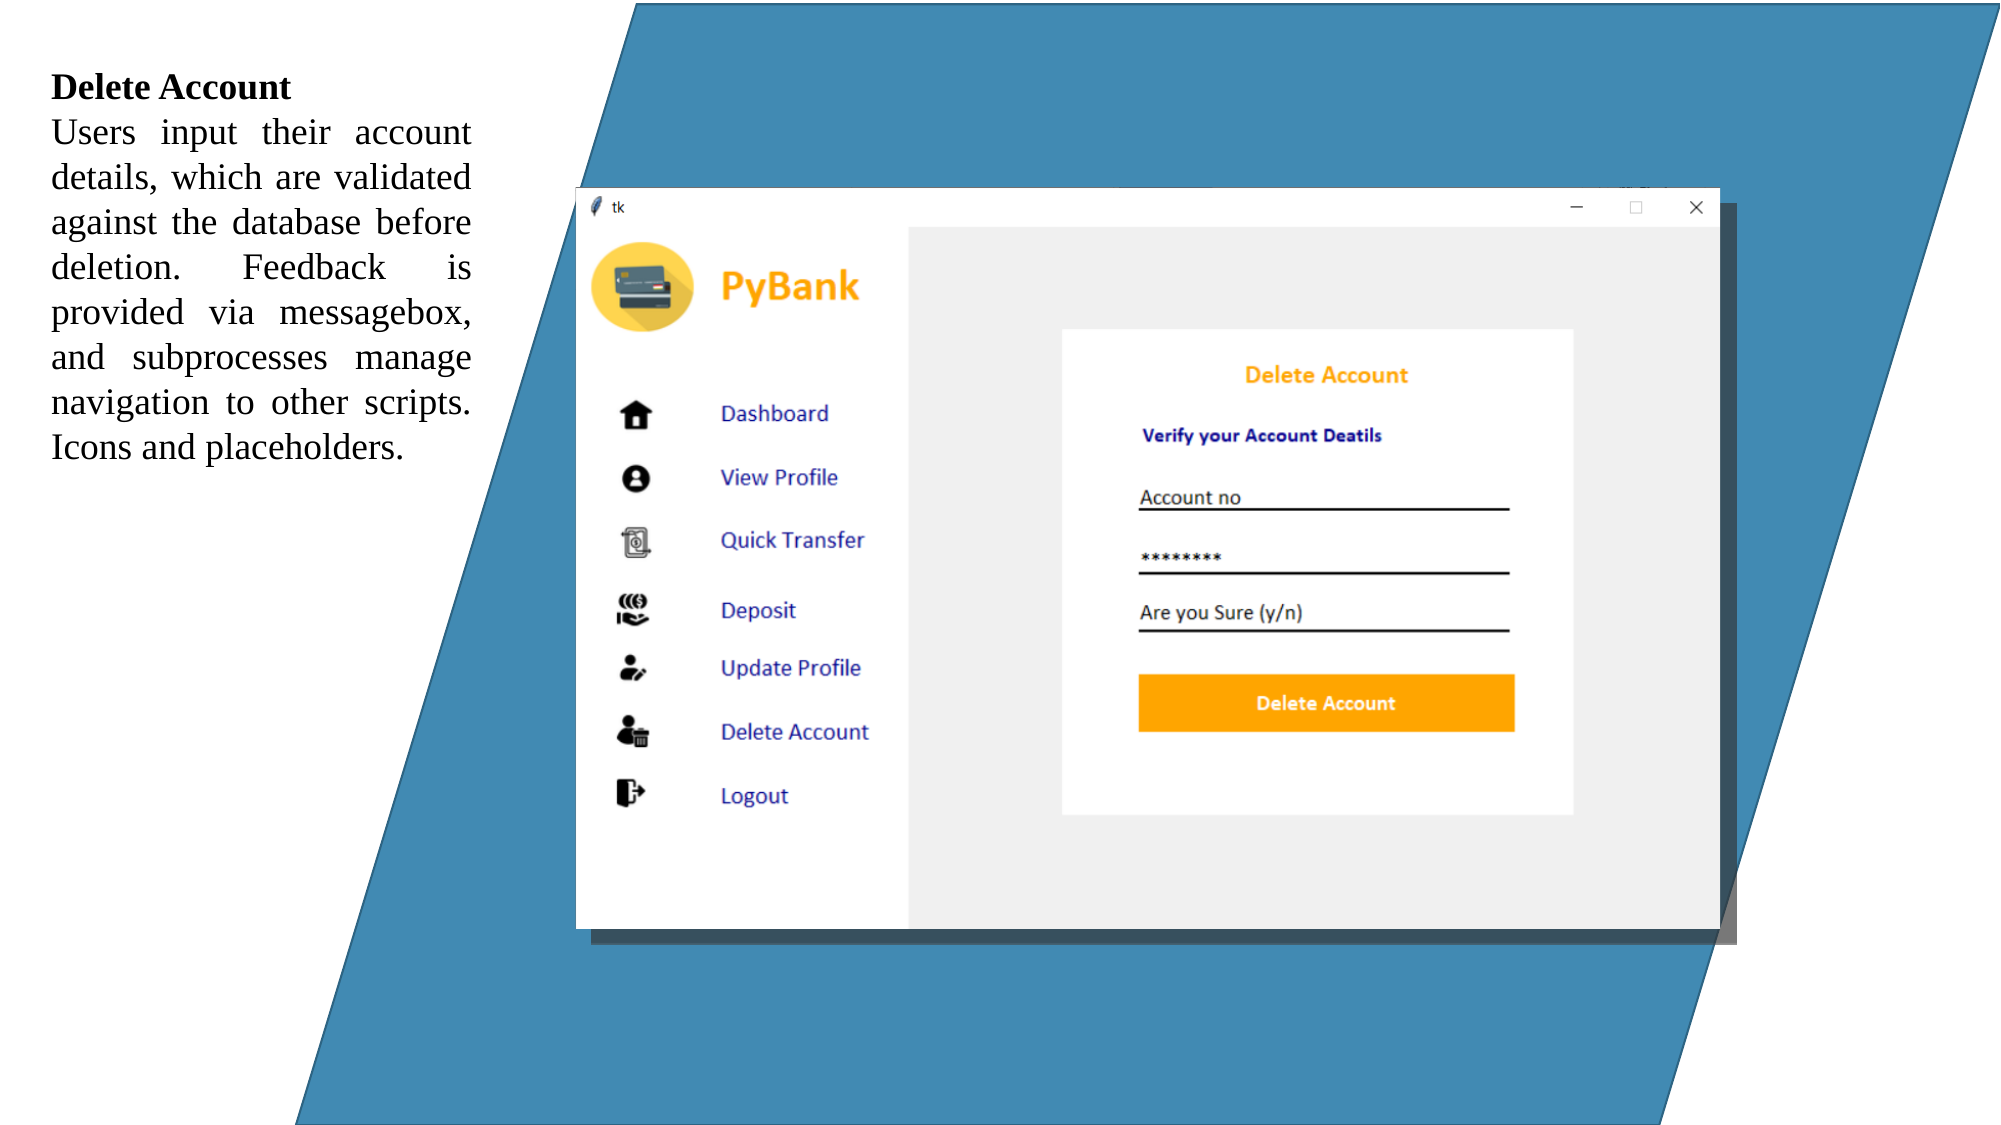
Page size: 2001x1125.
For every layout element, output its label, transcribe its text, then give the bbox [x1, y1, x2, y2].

text_box Delete Account Users input their account details, which are validated against the database before deletion. Feedback is provided via messagebox, and subprocesses manage navigation to other scripts. Icons and placeholders. [36, 4, 494, 474]
text_box [581, 4, 2000, 870]
picture [575, 187, 1721, 929]
text_box [295, 207, 1714, 1125]
